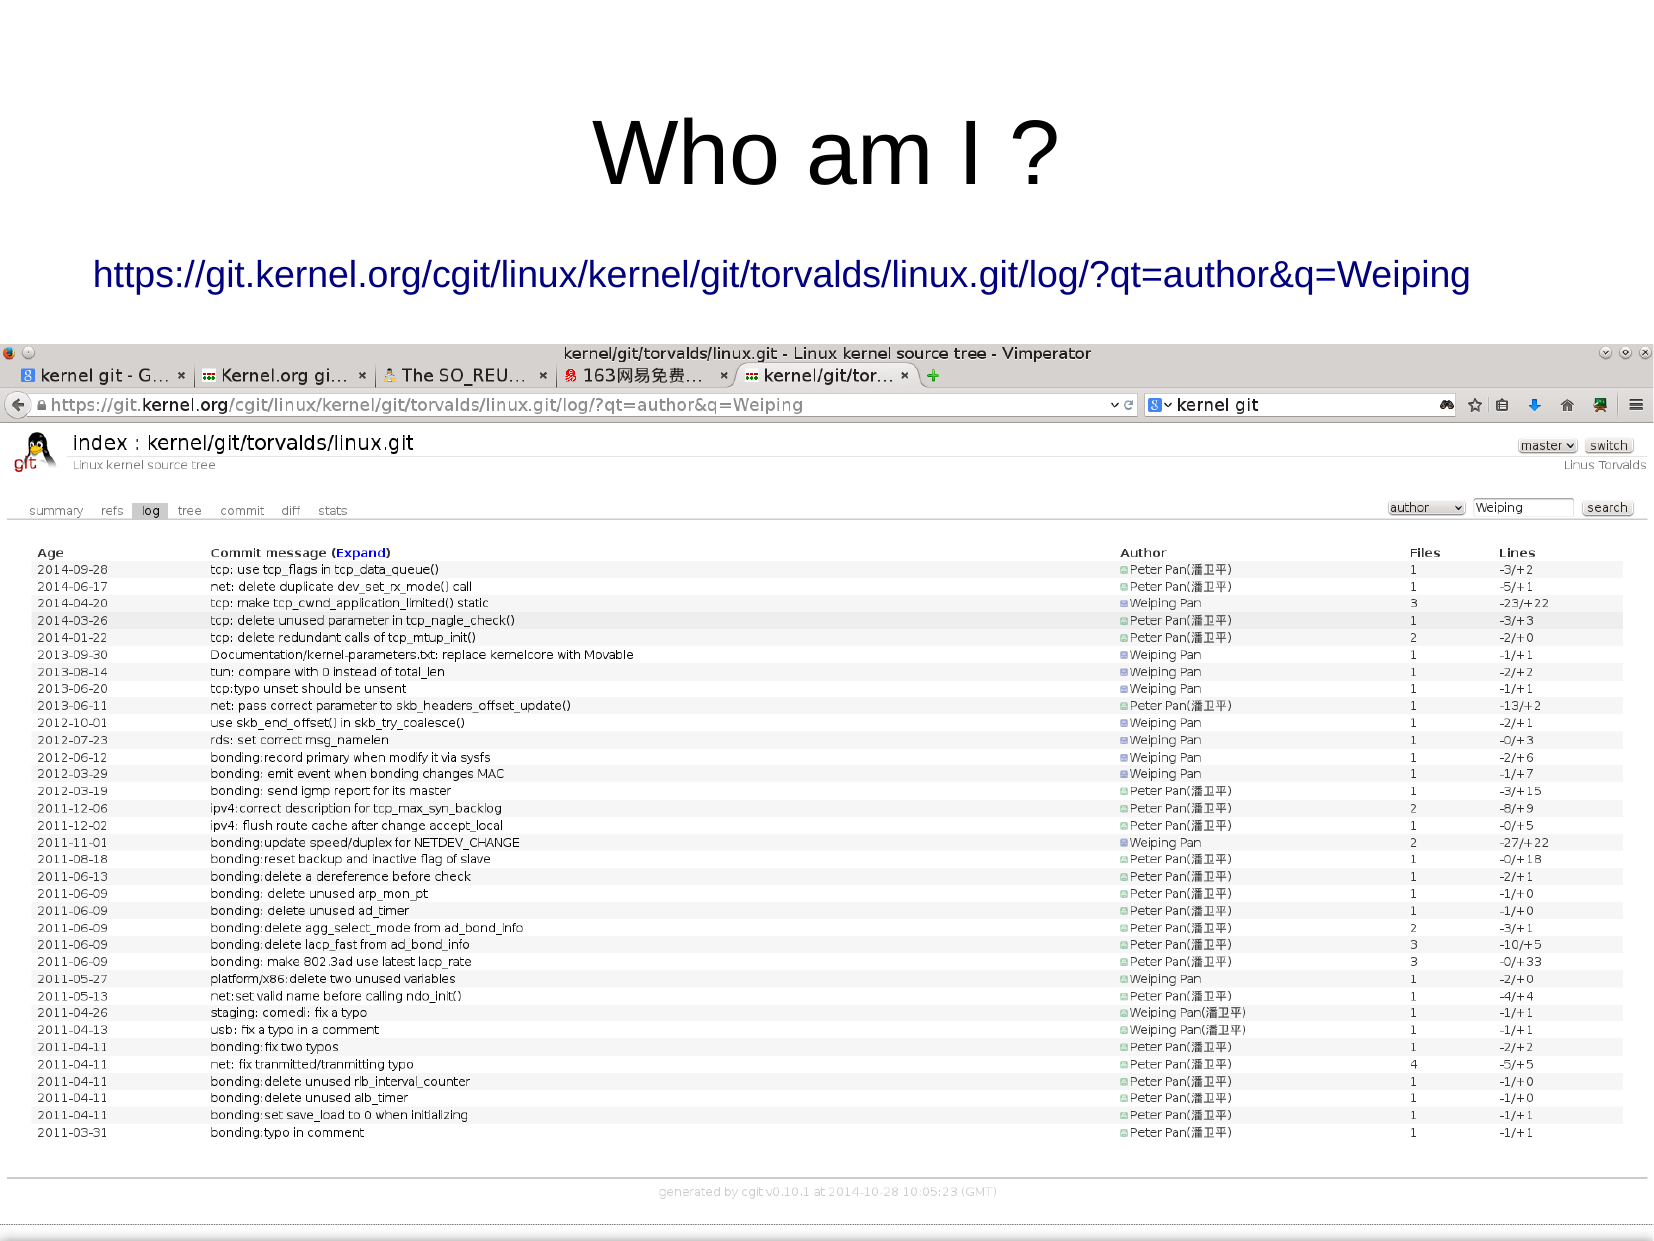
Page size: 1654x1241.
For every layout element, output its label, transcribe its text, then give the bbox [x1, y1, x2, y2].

text_box https://git.kernel.org/cgit/linux/kernel/git/torvalds/linux.git/log/?qt=author&q=Weiping [78, 246, 1654, 344]
title Who am I ? [82, 49, 1571, 246]
picture [0, 344, 1654, 1241]
